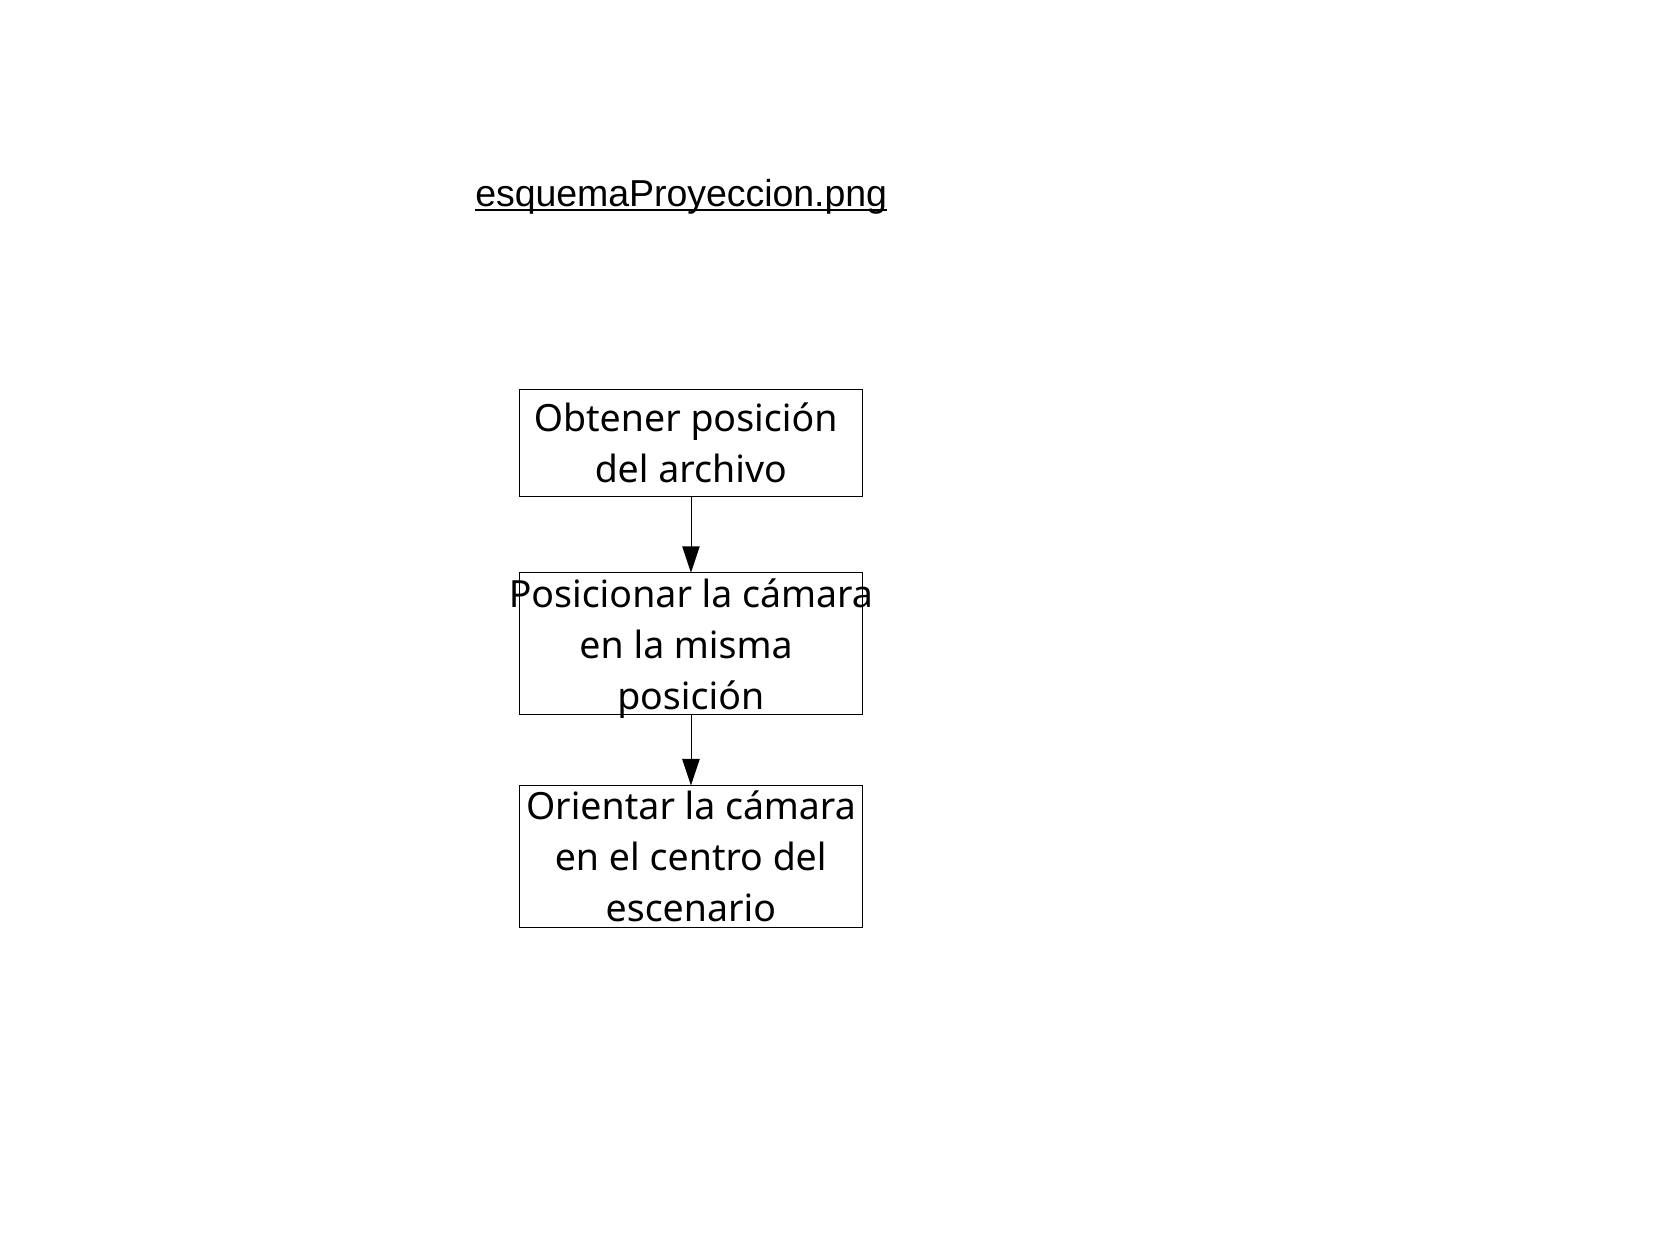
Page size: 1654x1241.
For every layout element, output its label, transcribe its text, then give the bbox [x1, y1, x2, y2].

text_box esquemaProyeccion.png [460, 165, 902, 223]
text_box Orientar la cámara en el centro del escenario [519, 785, 863, 928]
text_box Obtener posición del archivo [519, 389, 863, 497]
text_box Posicionar la cámara en la misma posición [519, 572, 863, 715]
